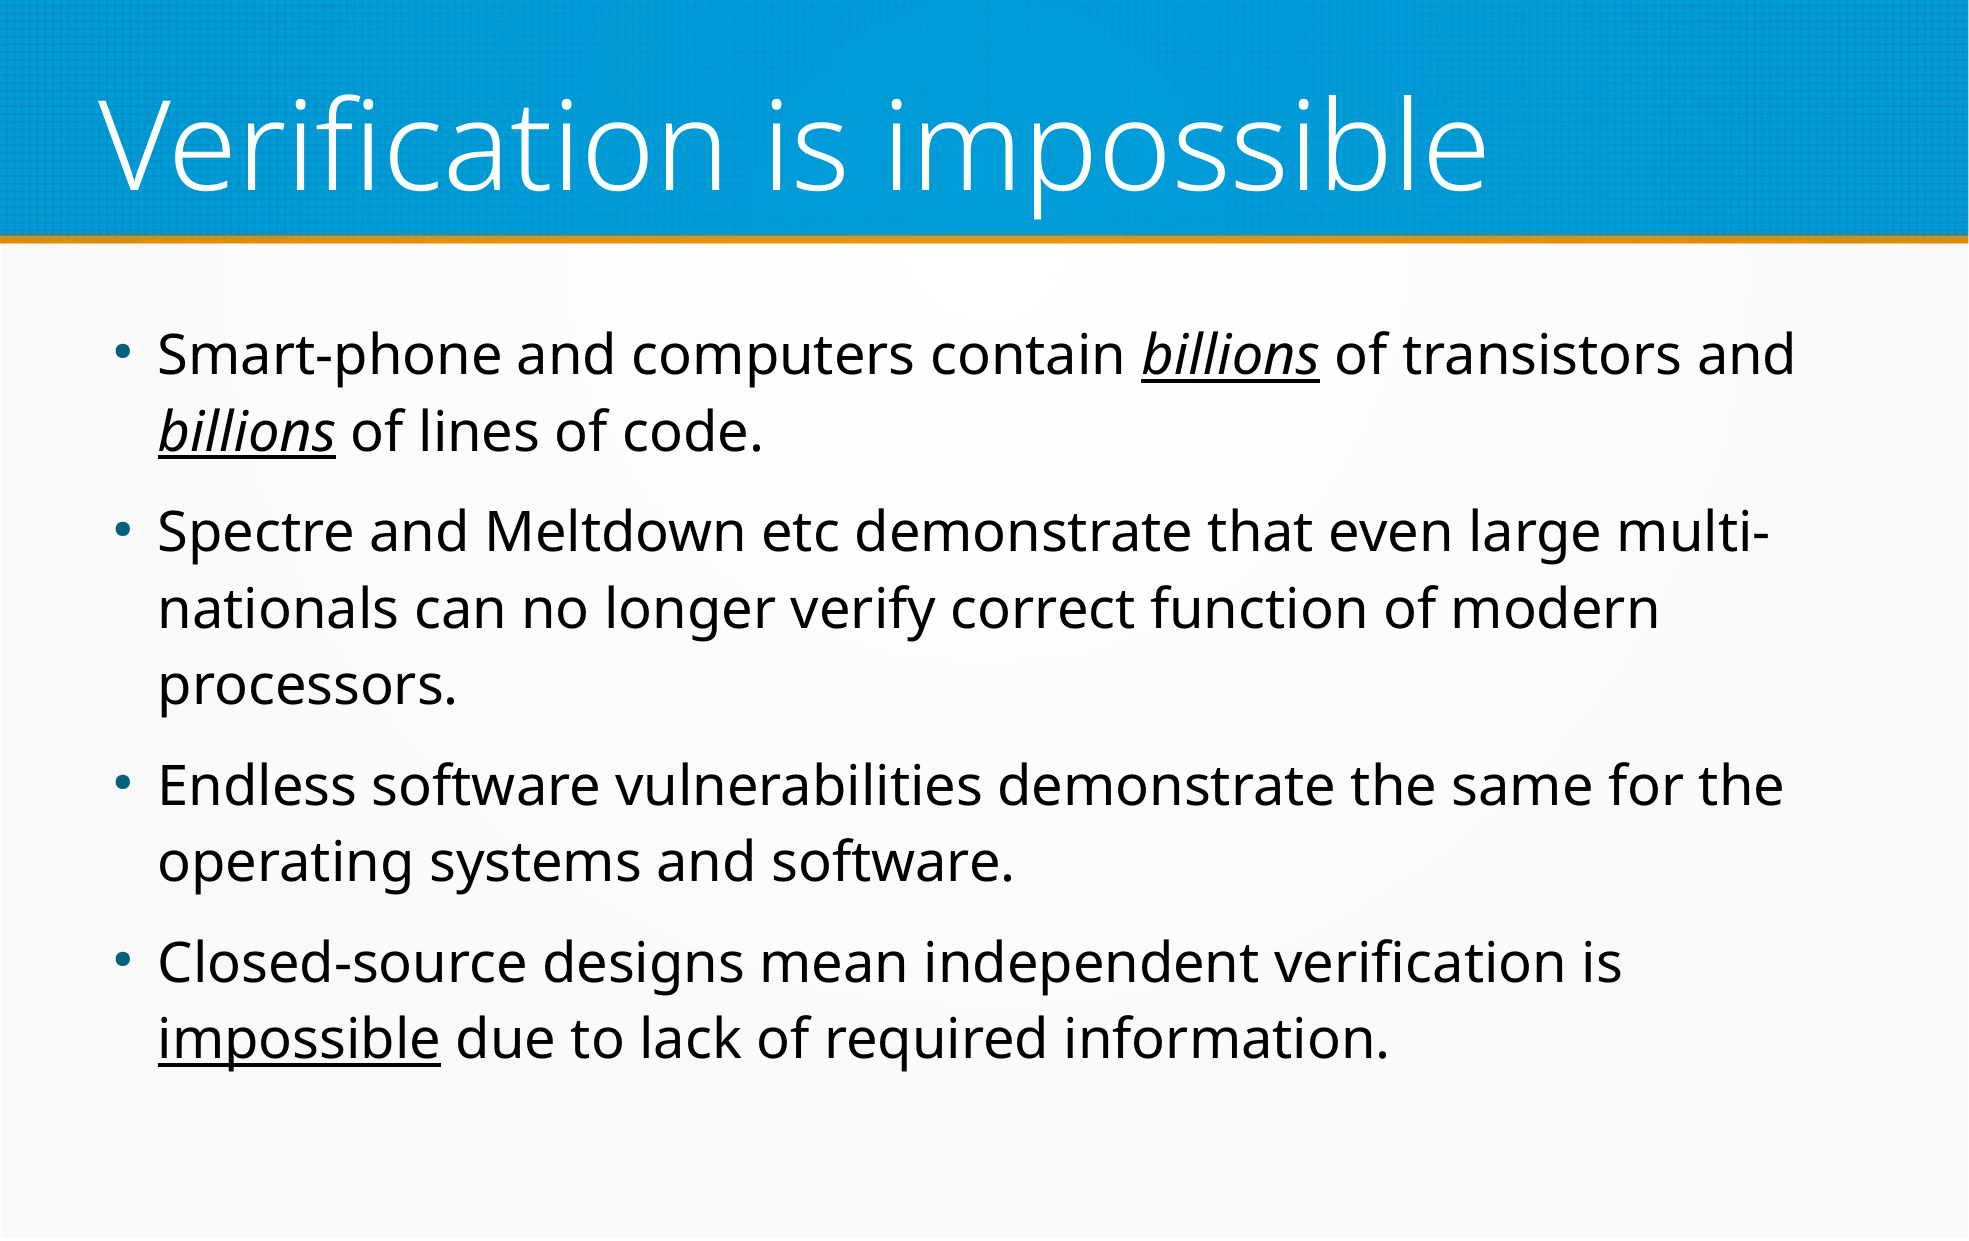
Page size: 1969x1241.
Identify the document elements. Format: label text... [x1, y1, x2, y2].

title Verification is impossible [98, 19, 1870, 227]
list Smart-phone and computers contain billions of transistors and billions of lines of code. Spectre and Meltdown etc demonstrate that even large multi-nationals can no longer verify correct function of modern processors. Endless software vulnerabilities demonstrate the same for the operating systems and software. Closed-source designs mean independent verification is impossible due to lack of required information. [98, 315, 1861, 1081]
picture [0, 233, 1969, 1241]
